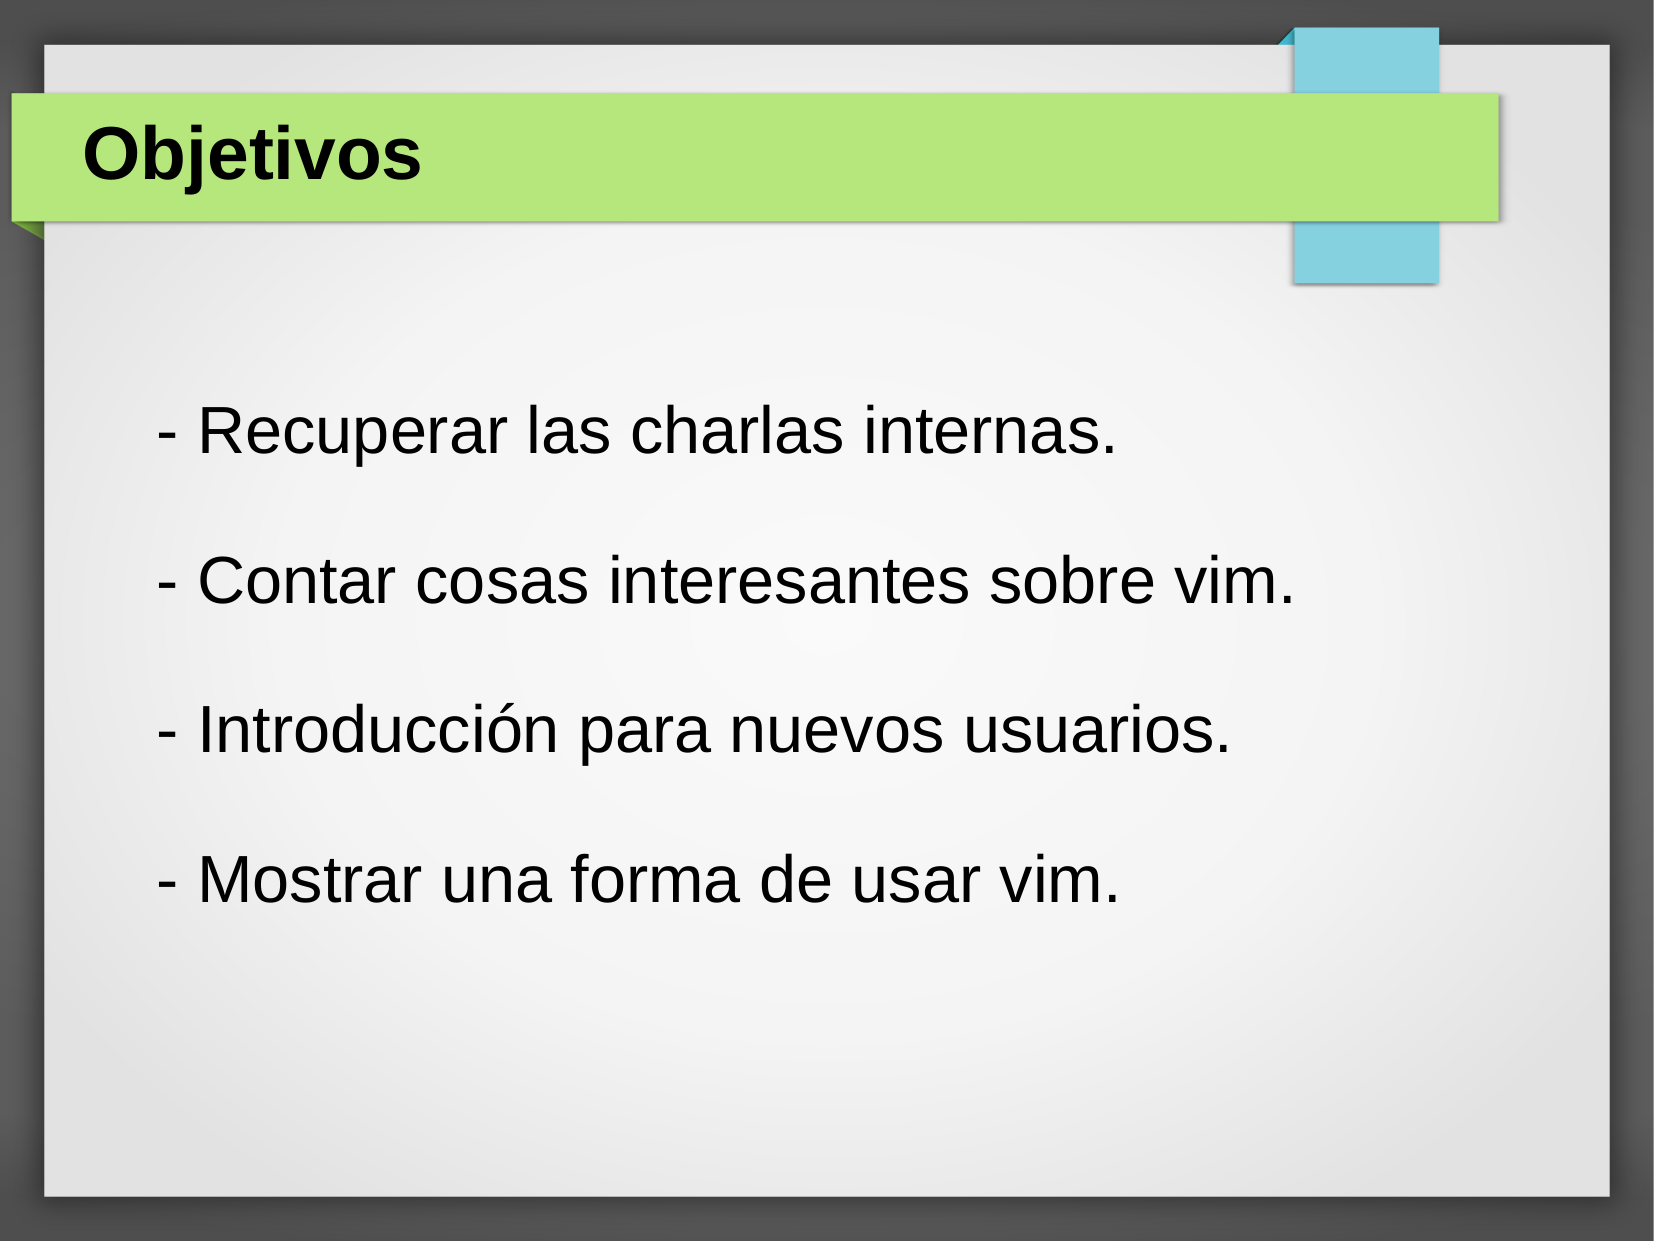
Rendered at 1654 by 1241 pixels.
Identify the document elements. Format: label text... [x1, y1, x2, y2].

subtitle - Recuperar las charlas internas. - Contar cosas interesantes sobre vim. - Introducción para nuevos usuarios. - Mostrar una forma de usar vim. [82, 295, 1571, 1015]
title Objetivos [82, 94, 1264, 213]
picture [0, 0, 1654, 1241]
